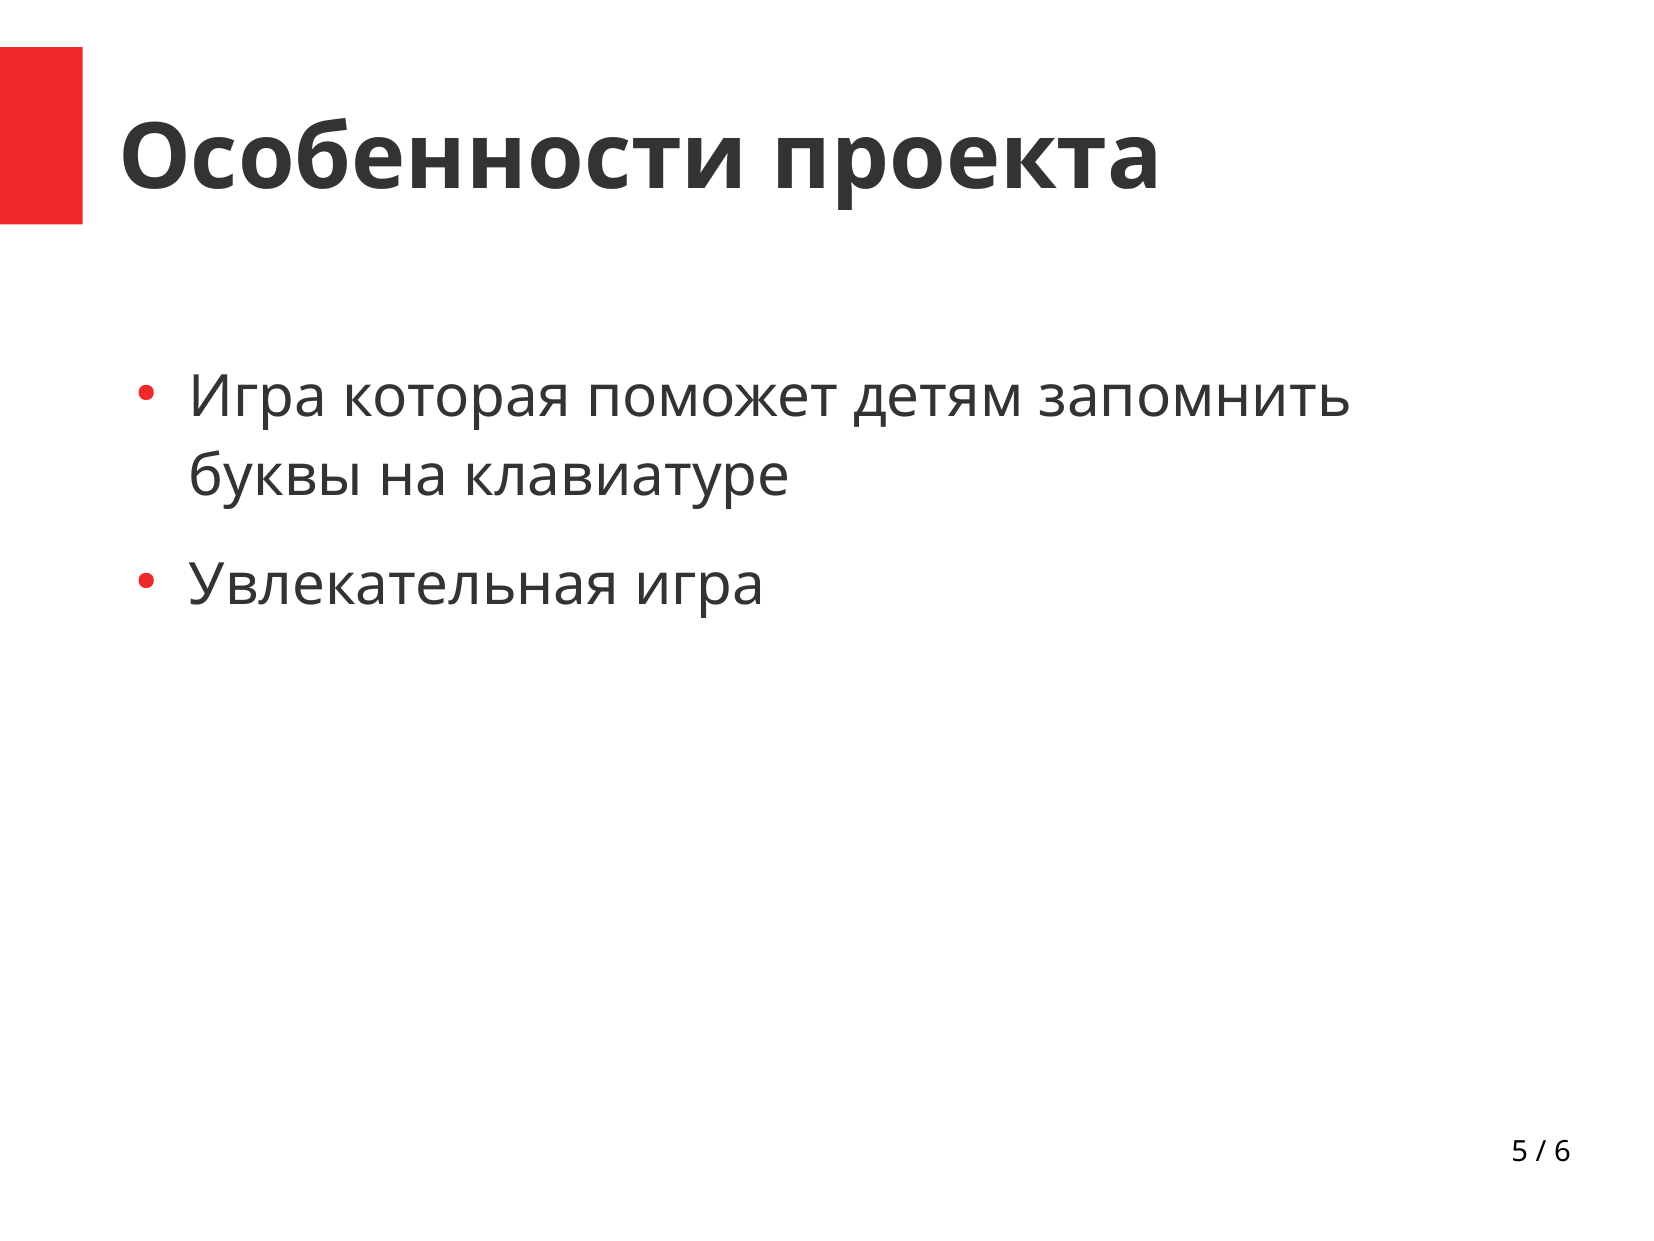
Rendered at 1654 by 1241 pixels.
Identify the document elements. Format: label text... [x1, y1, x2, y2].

list Игра которая поможет детям запомнить буквы на клавиатуре Увлекательная игра [118, 354, 1536, 1074]
title Особенности проекта [118, 49, 1571, 257]
